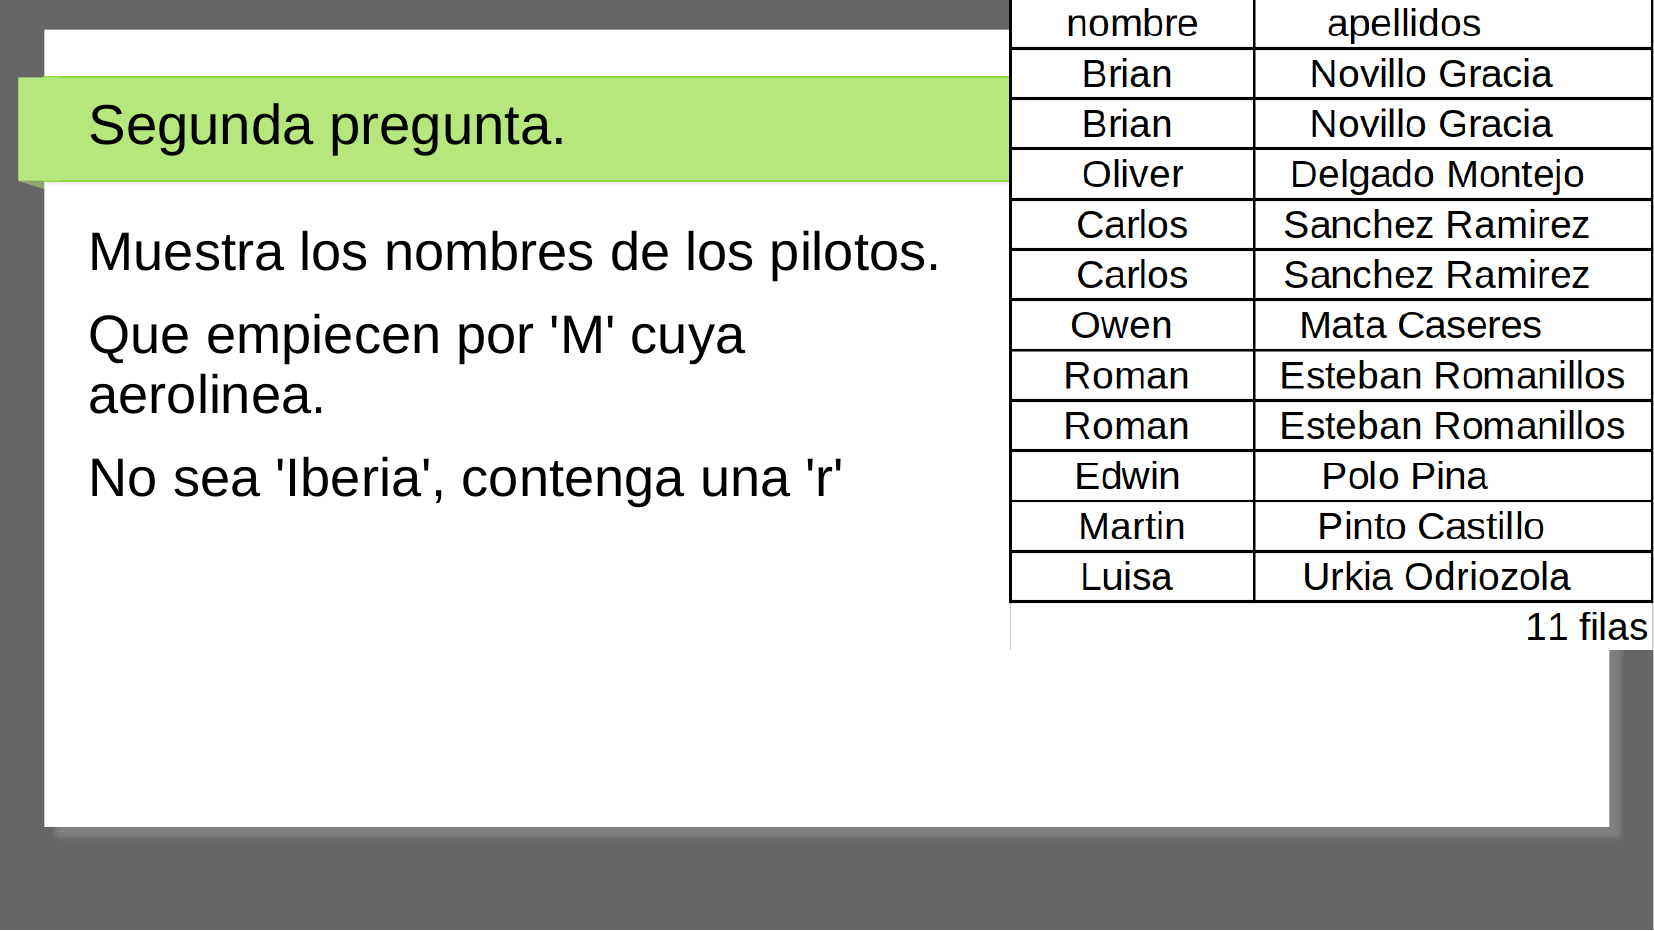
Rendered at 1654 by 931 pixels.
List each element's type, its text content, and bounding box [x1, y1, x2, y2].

picture [1009, 0, 1654, 650]
list Muestra los nombres de los pilotos. Que empiecen por 'M' cuya aerolinea. No sea 'Iberia', contenga una 'r' [88, 221, 945, 813]
title Segunda pregunta. [88, 73, 1009, 178]
